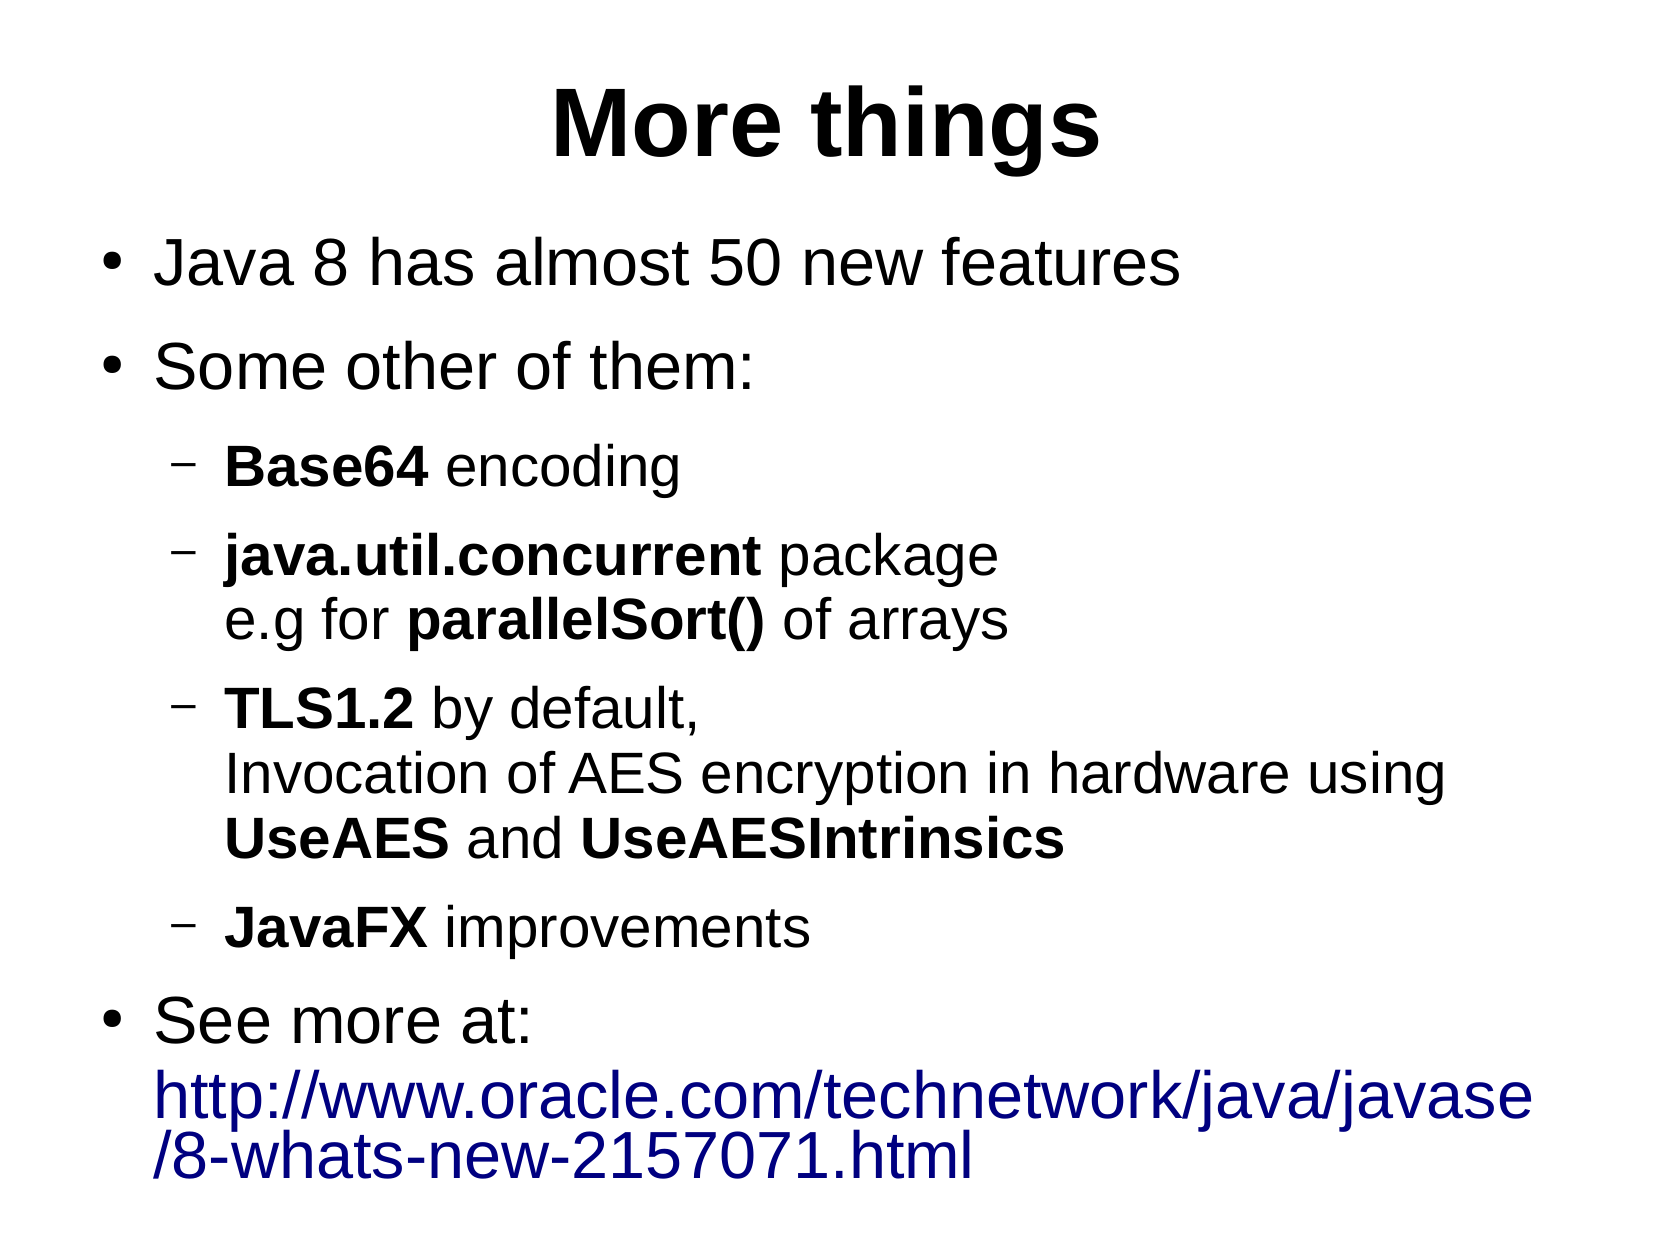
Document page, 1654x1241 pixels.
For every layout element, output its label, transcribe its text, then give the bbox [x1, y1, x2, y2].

list Java 8 has almost 50 new features Some other of them: Base64 encoding java.util.concurrent package e.g for parallelSort() of arrays TLS1.2 by default, Invocation of AES encryption in hardware using UseAES and UseAESIntrinsics JavaFX improvements See more at: http://www.oracle.com/technetwork/java/javase/8-whats-new-2157071.html [82, 225, 1538, 1186]
title More things [82, 49, 1571, 196]
